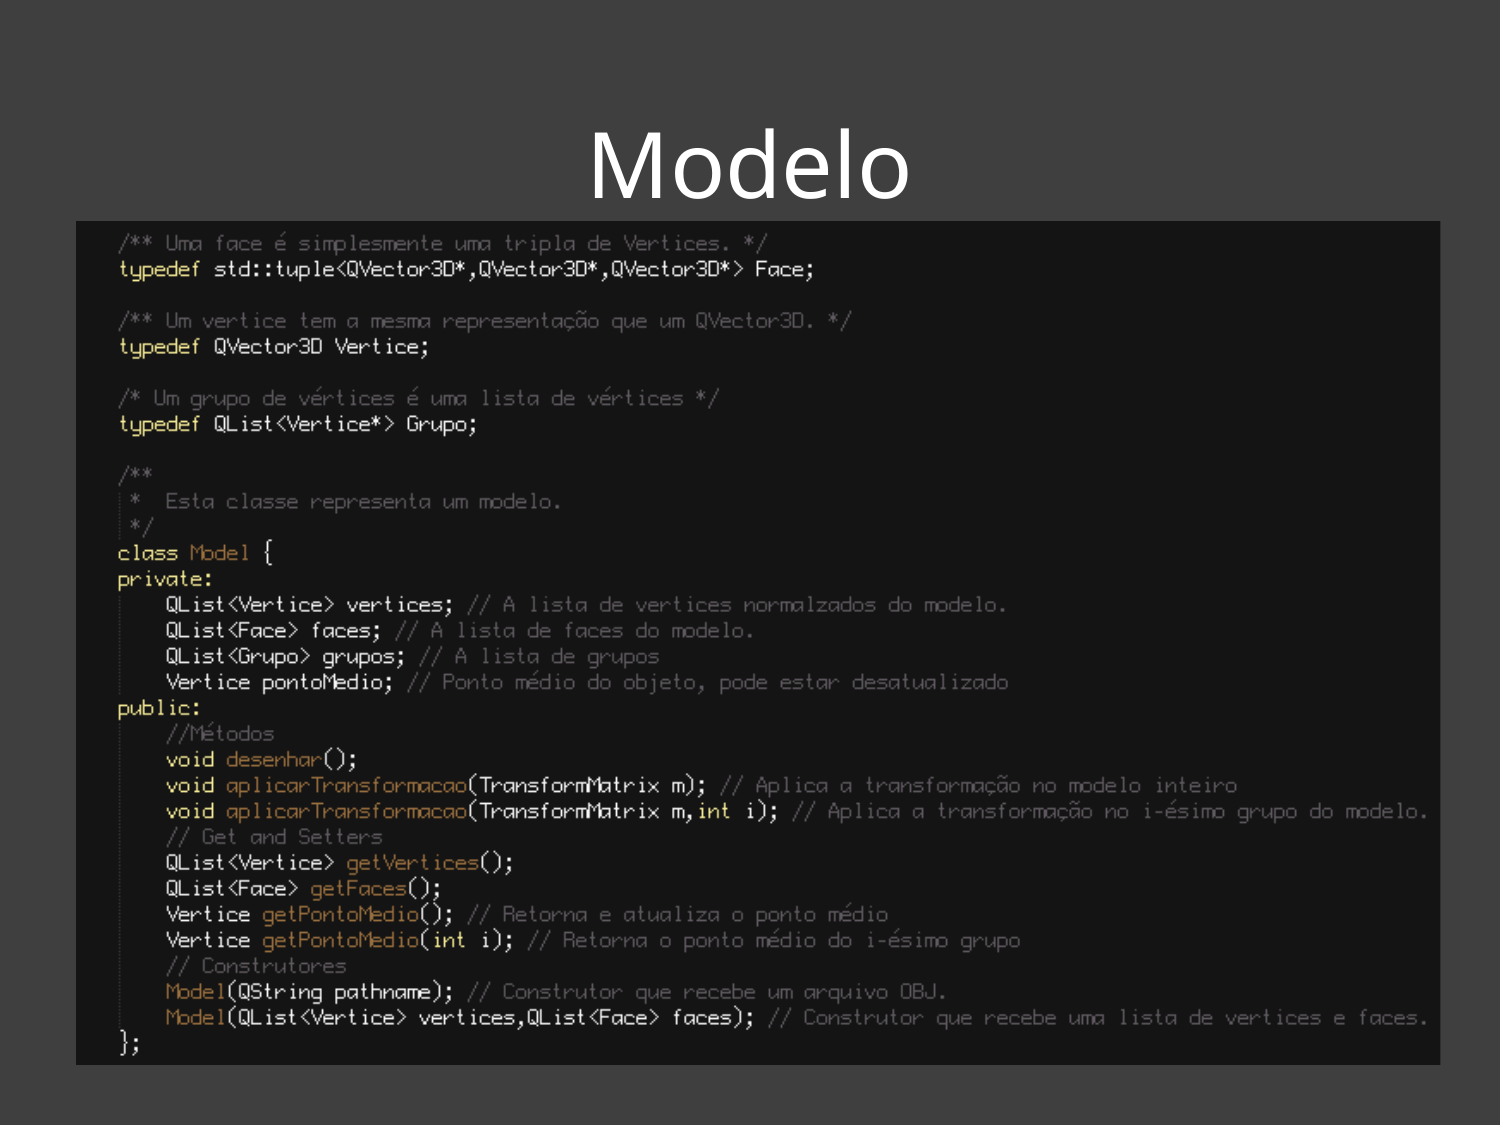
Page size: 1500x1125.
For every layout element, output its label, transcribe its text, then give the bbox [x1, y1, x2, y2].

picture [76, 221, 1441, 1065]
title Modelo [103, 59, 1397, 221]
